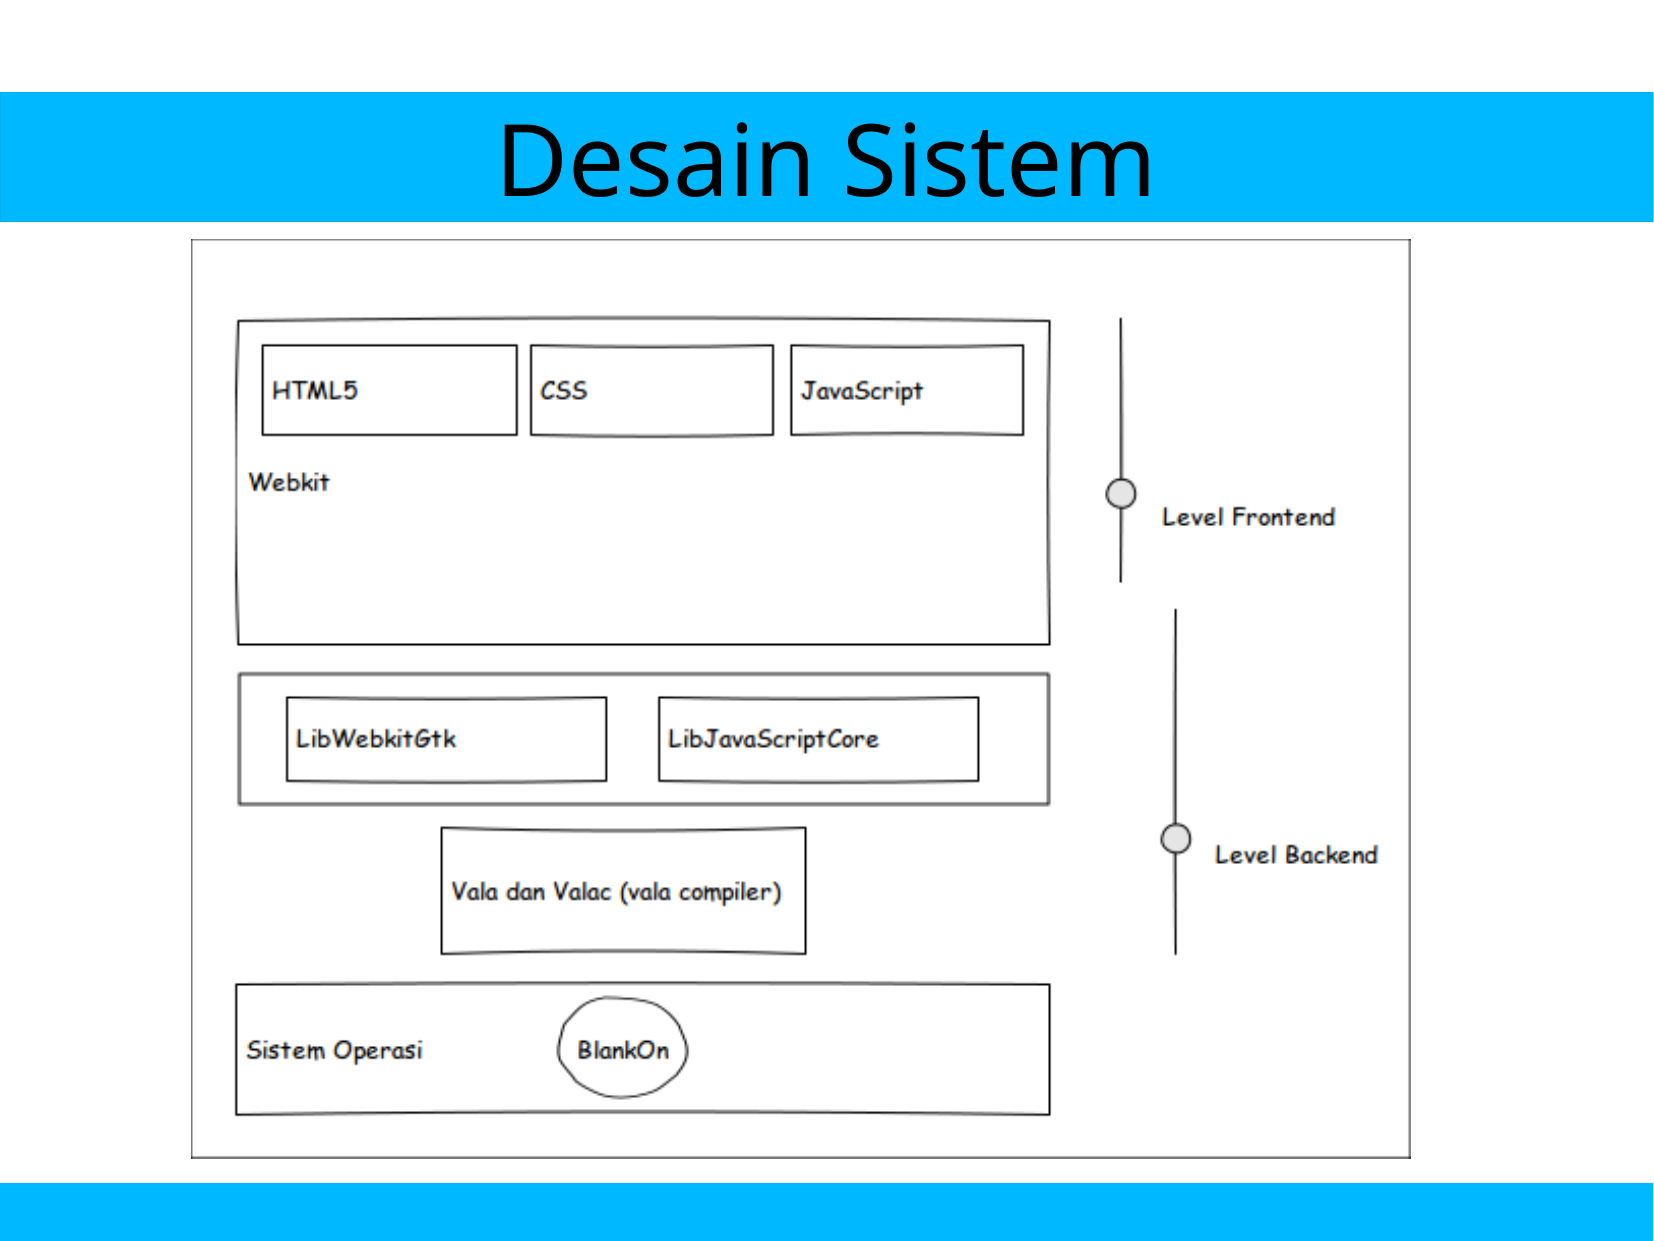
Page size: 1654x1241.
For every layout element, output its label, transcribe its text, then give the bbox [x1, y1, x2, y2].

text_box [0, 1182, 1654, 1241]
text_box [1571, 92, 1654, 222]
picture [191, 239, 1411, 1159]
text_box Desain Sistem [82, 49, 1571, 257]
text_box [0, 92, 82, 222]
